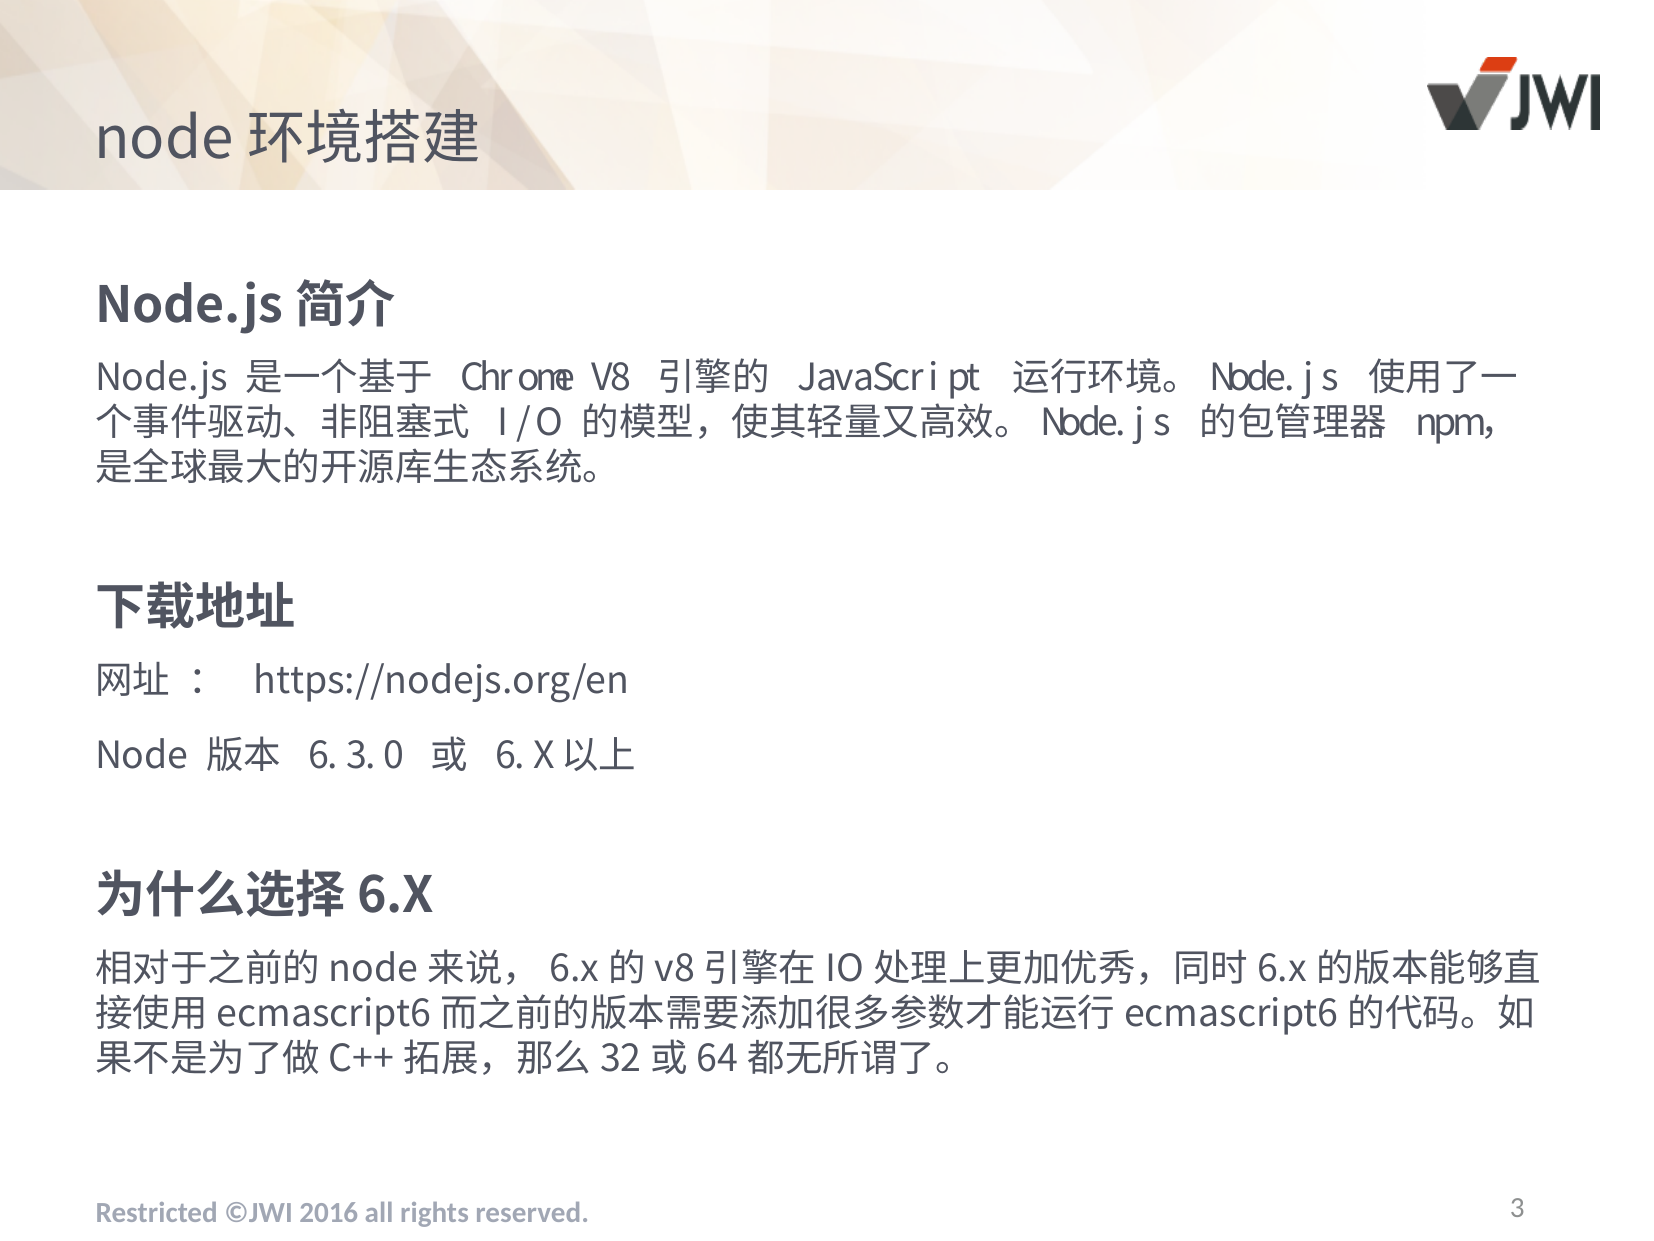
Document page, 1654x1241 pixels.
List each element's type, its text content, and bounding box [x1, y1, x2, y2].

title node环境搭建 [79, 36, 1396, 178]
list Node.js简介 Node.js 是一个基于 Chrome V8 引擎的 JavaScript 运行环境。Node.js 使用了一个事件驱动、非阻塞式 I/O 的模型，使其轻量又高效。Node.js 的包管理器 npm，是全球最大的开源库生态系统。 下载地址 网址 ： https://nodejs.org/en Node 版本 6.3.0 或 6.X以上 为什么选择6.X 相对于之前的node来说，6.x的v8引擎在IO处理上更加优秀，同时6.x的版本能够直接使用ecmascript6而之前的版本需要添加很多参数才能运行ecmascript6的代码。如果不是为了做C++拓展，那么32或64都无所谓了。 [80, 265, 1564, 1117]
picture [0, 0, 1654, 190]
slide_number <编号> [1394, 1172, 1540, 1239]
